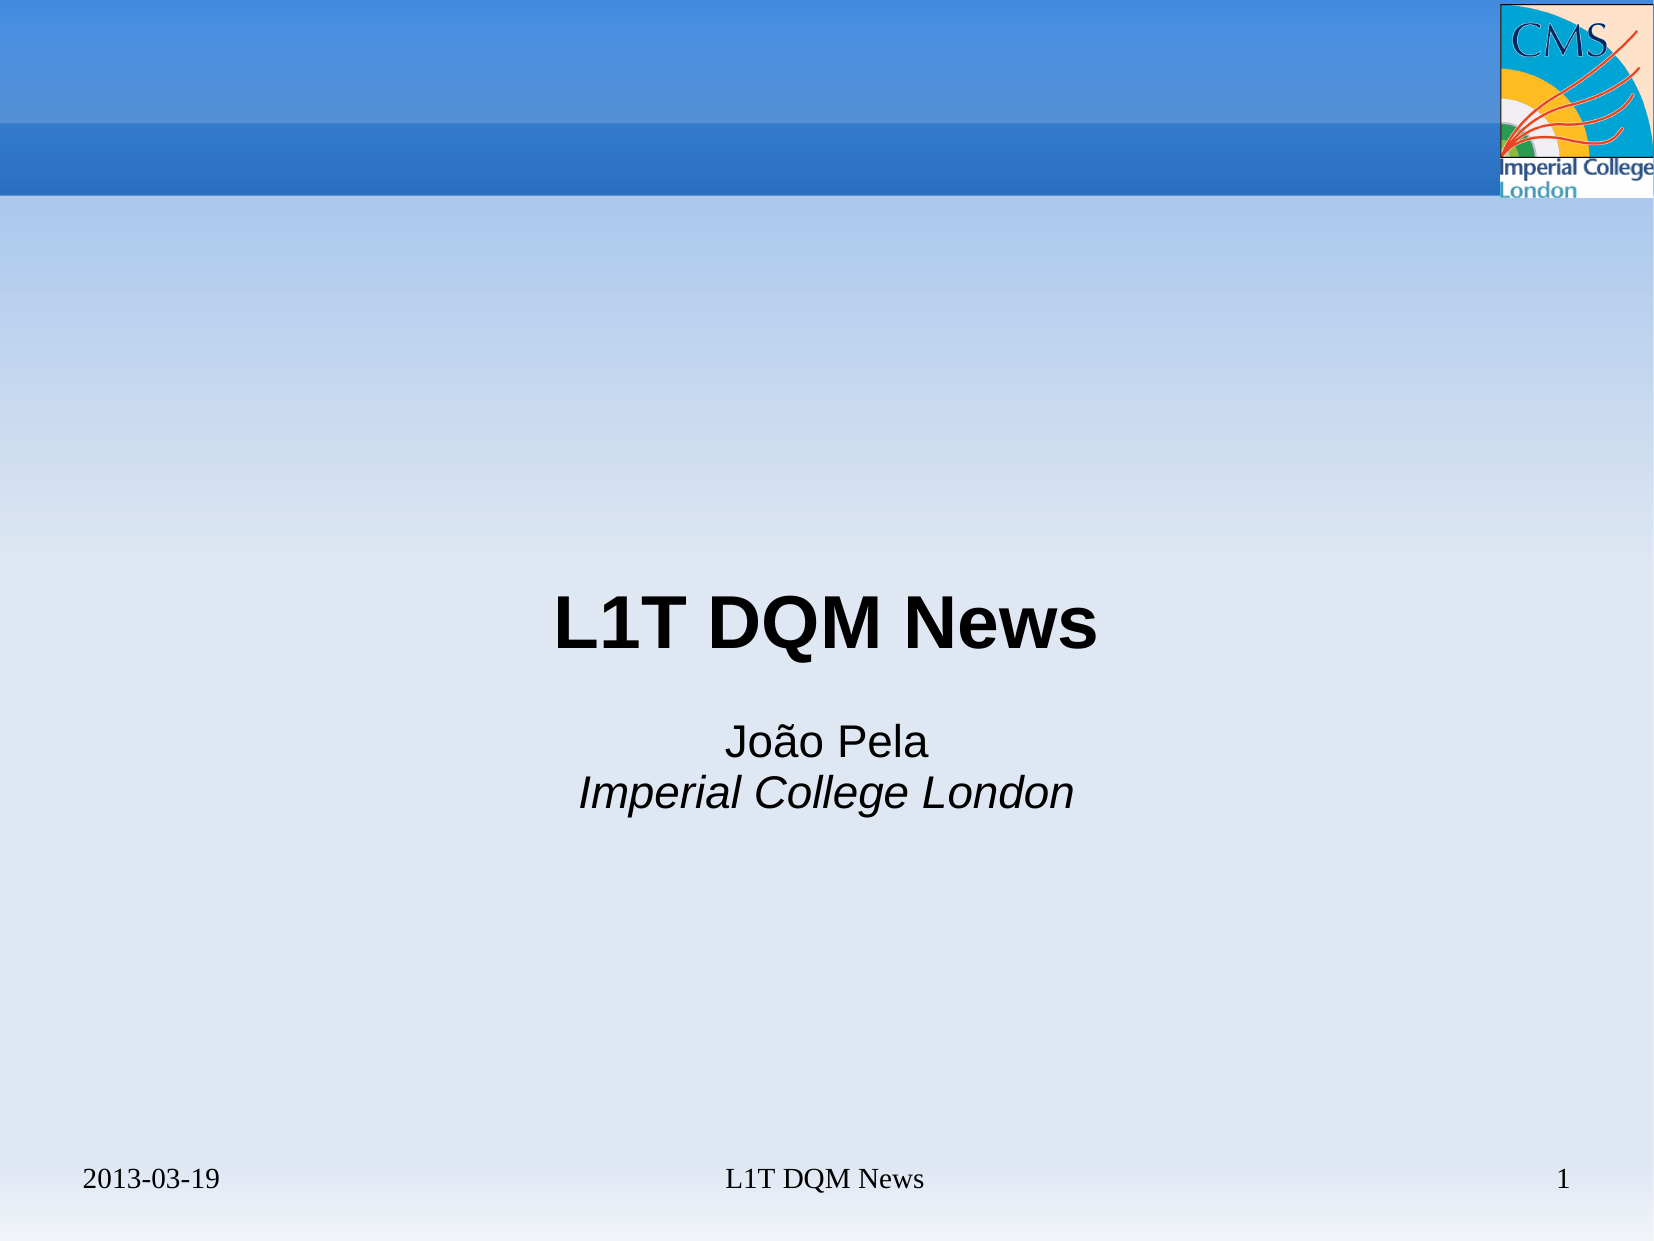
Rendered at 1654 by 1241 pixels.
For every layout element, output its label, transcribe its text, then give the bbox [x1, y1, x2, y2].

subtitle L1T DQM News João Pela Imperial College London [82, 290, 1571, 1109]
picture [0, 0, 1654, 1241]
